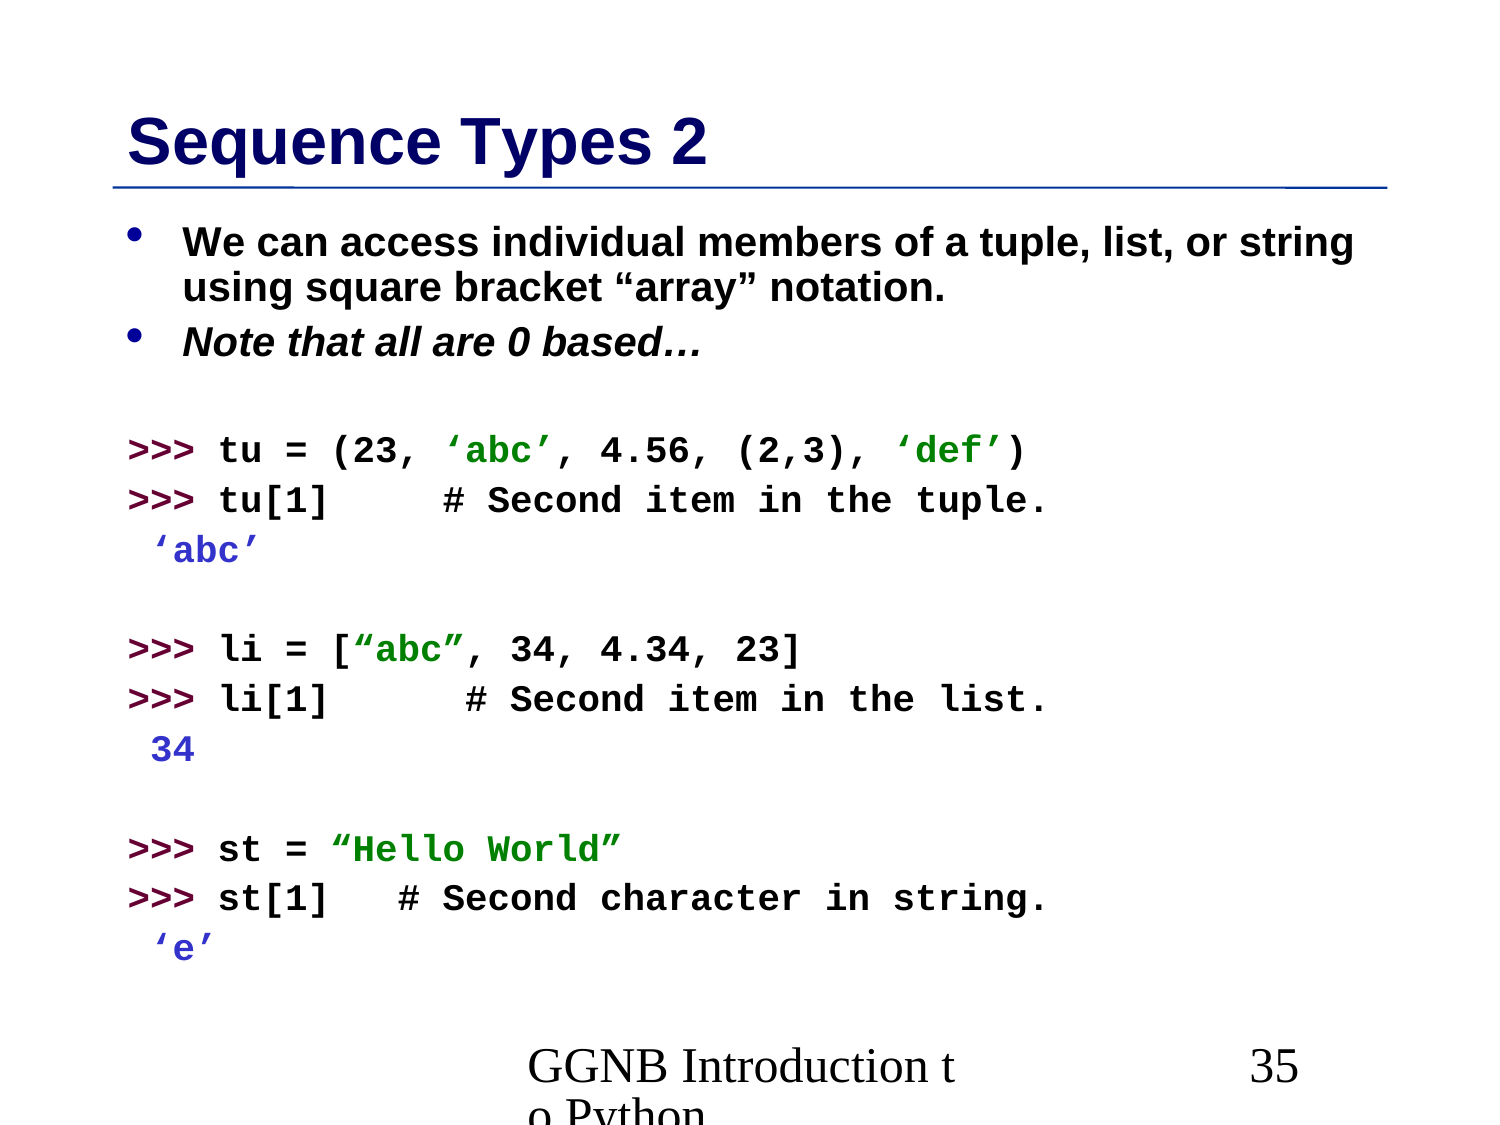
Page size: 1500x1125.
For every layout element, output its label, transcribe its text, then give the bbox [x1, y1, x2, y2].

list We can access individual members of a tuple, list, or string using square bracket “array” notation. Note that all are 0 based… >>> tu = (23, ‘abc’, 4.56, (2,3), ‘def’) >>> tu[1] # Second item in the tuple. ‘abc’ >>> li = [“abc”, 34, 4.34, 23] >>> li[1] # Second item in the list. 34 >>> st = “Hello World” >>> st[1] # Second character in string. ‘e’ [112, 212, 1388, 1013]
title Sequence Types 2 [112, 89, 1388, 185]
